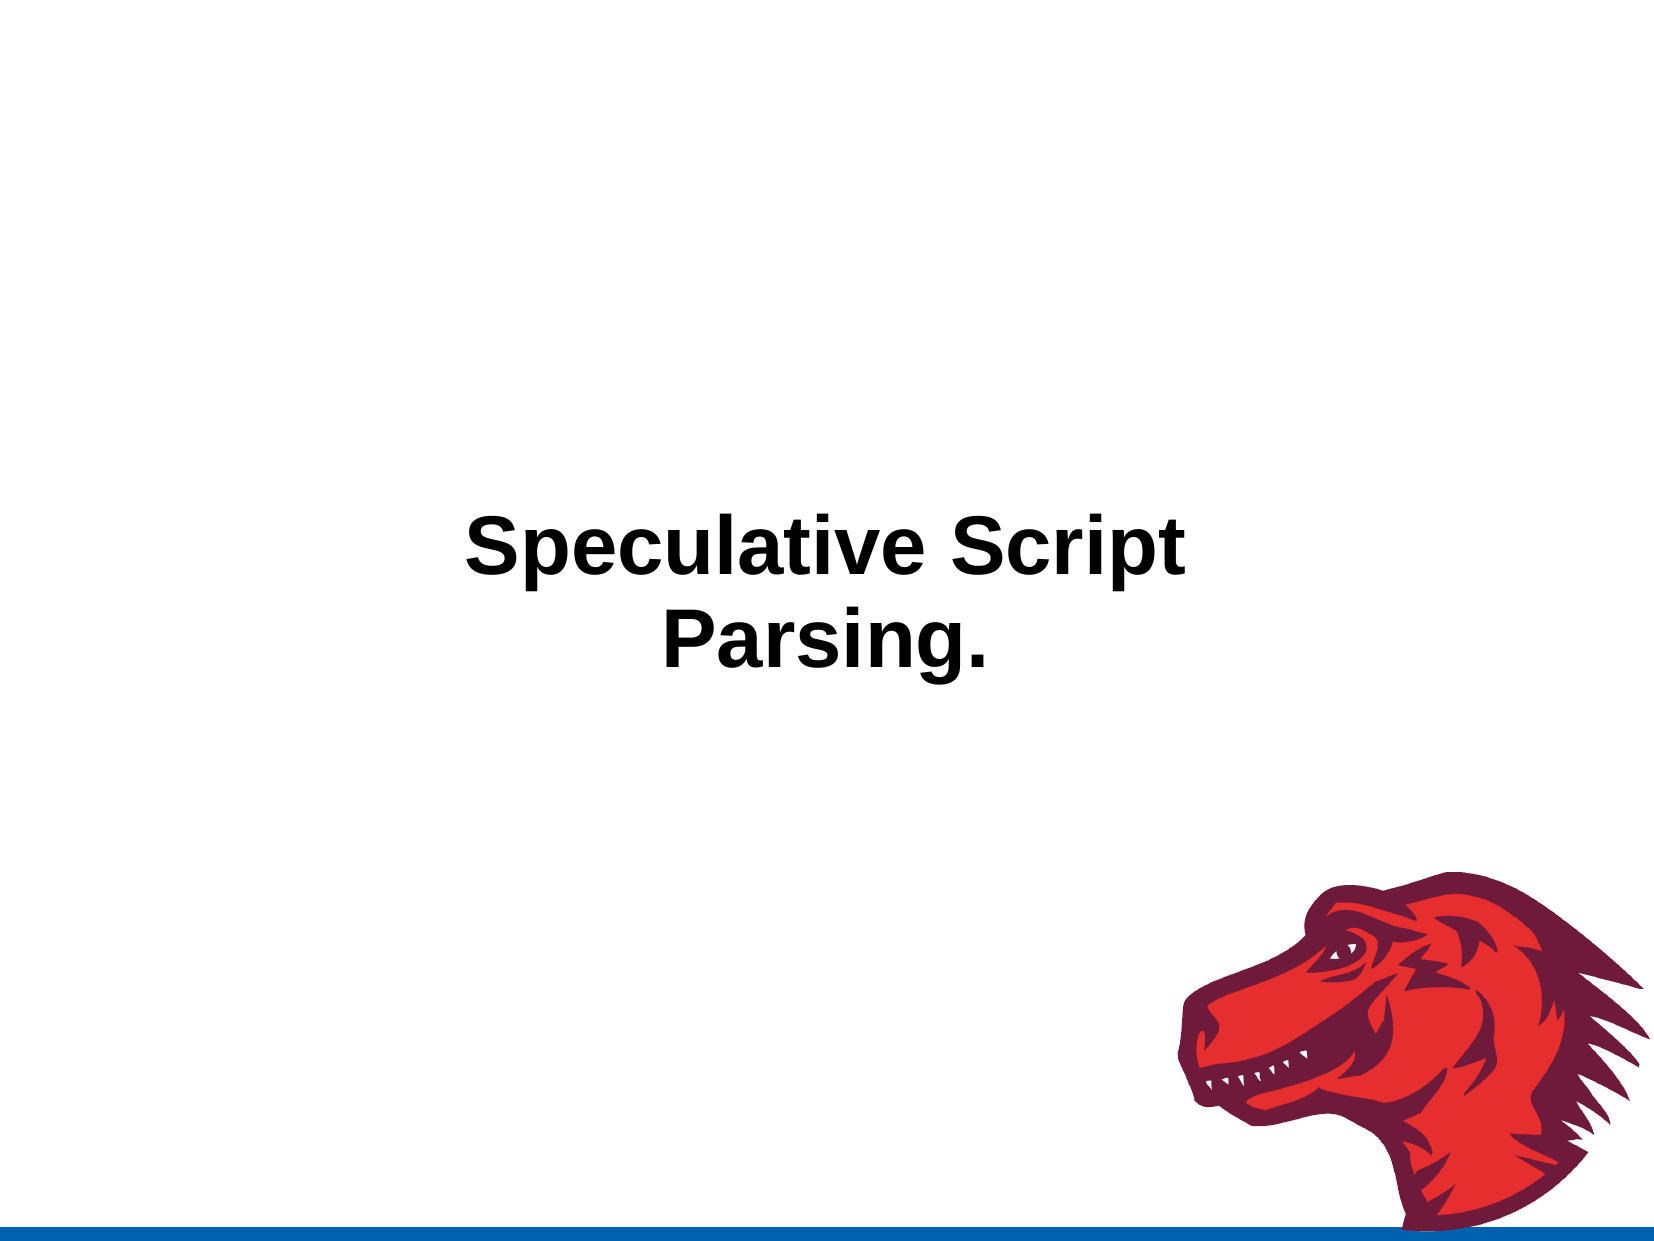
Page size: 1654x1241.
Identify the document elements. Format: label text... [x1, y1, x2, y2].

picture [1171, 872, 1654, 1241]
text_box Speculative Script Parsing. [450, 492, 1203, 694]
